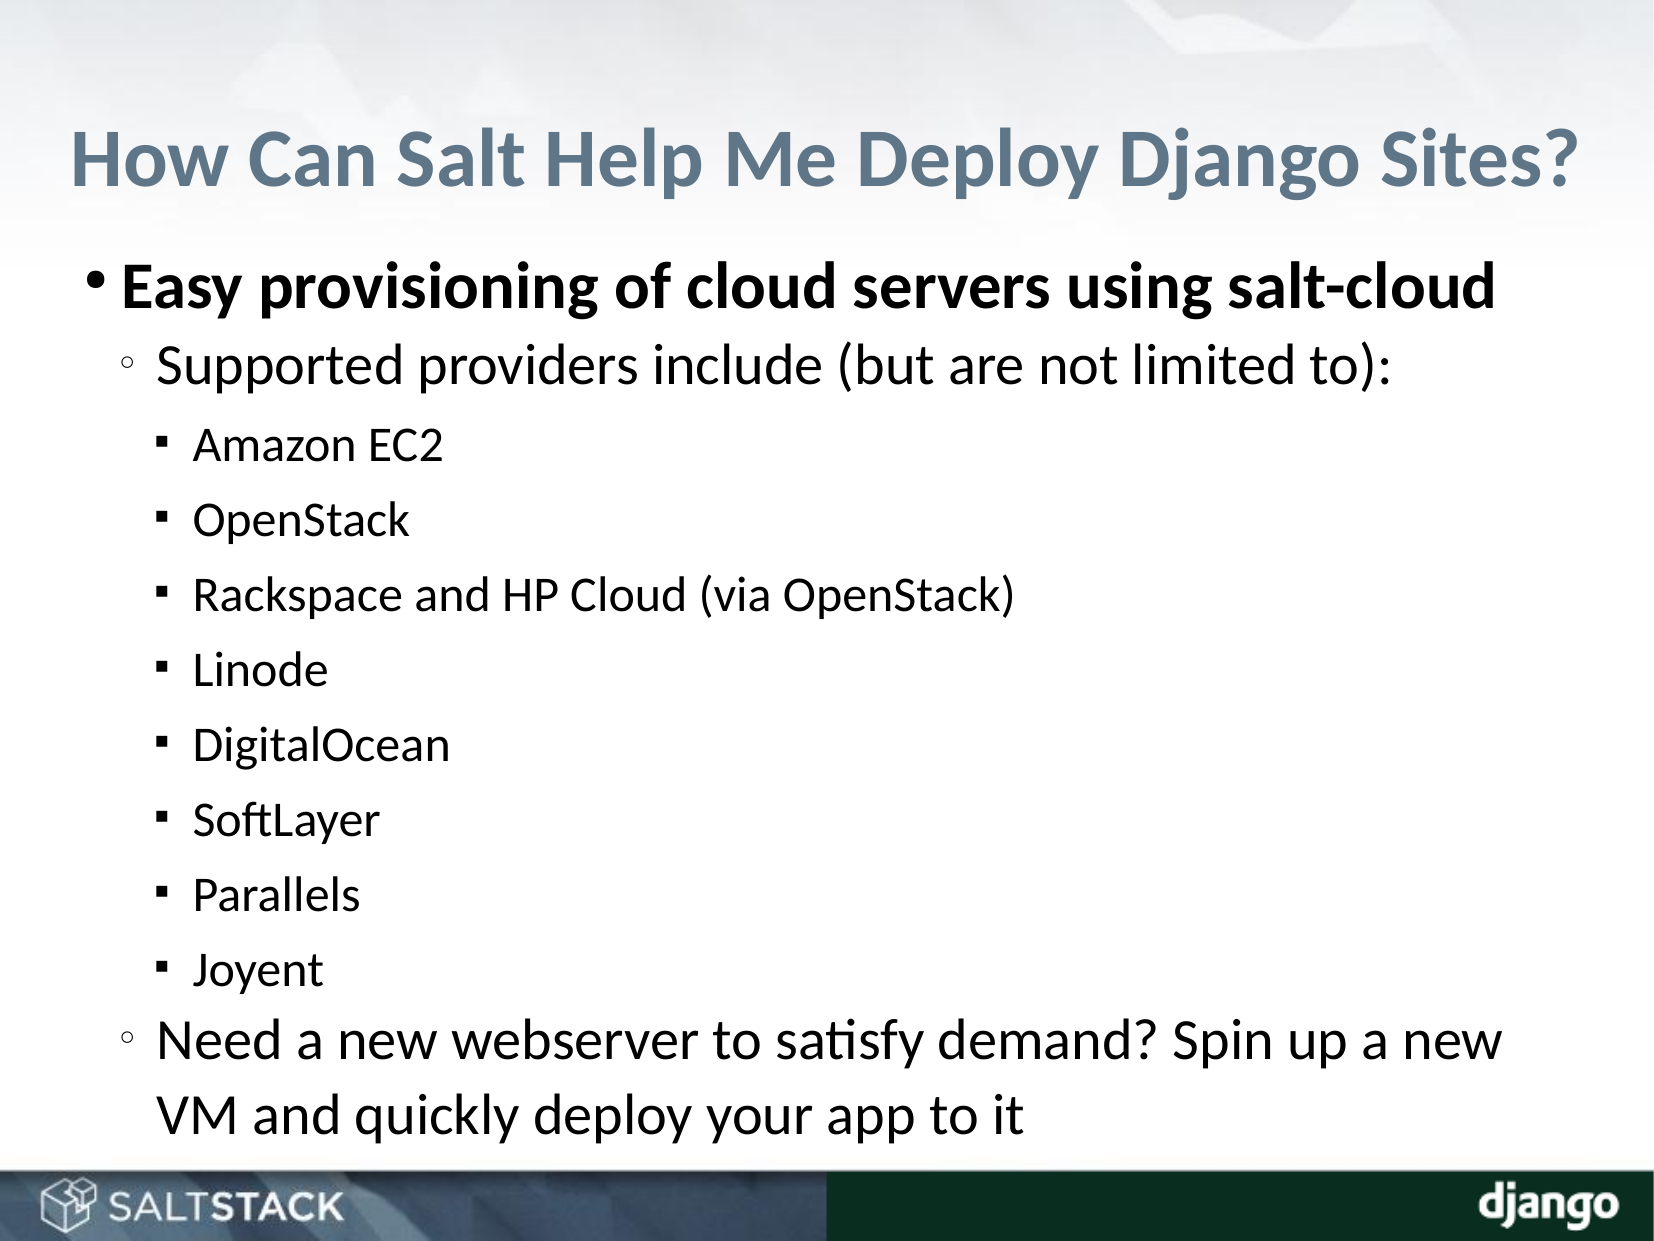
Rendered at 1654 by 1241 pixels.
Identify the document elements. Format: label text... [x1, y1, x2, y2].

text_box Easy provisioning of cloud servers using salt-cloud Supported providers include (but are not limited to): Amazon EC2 OpenStack Rackspace and HP Cloud (via OpenStack) Linode DigitalOcean SoftLayer Parallels Joyent Need a new webserver to satisfy demand? Spin up a new VM and quickly deploy your app to it [69, 234, 1585, 1114]
picture [0, 0, 1654, 1241]
text_box How Can Salt Help Me Deploy Django Sites? [82, 49, 1571, 234]
